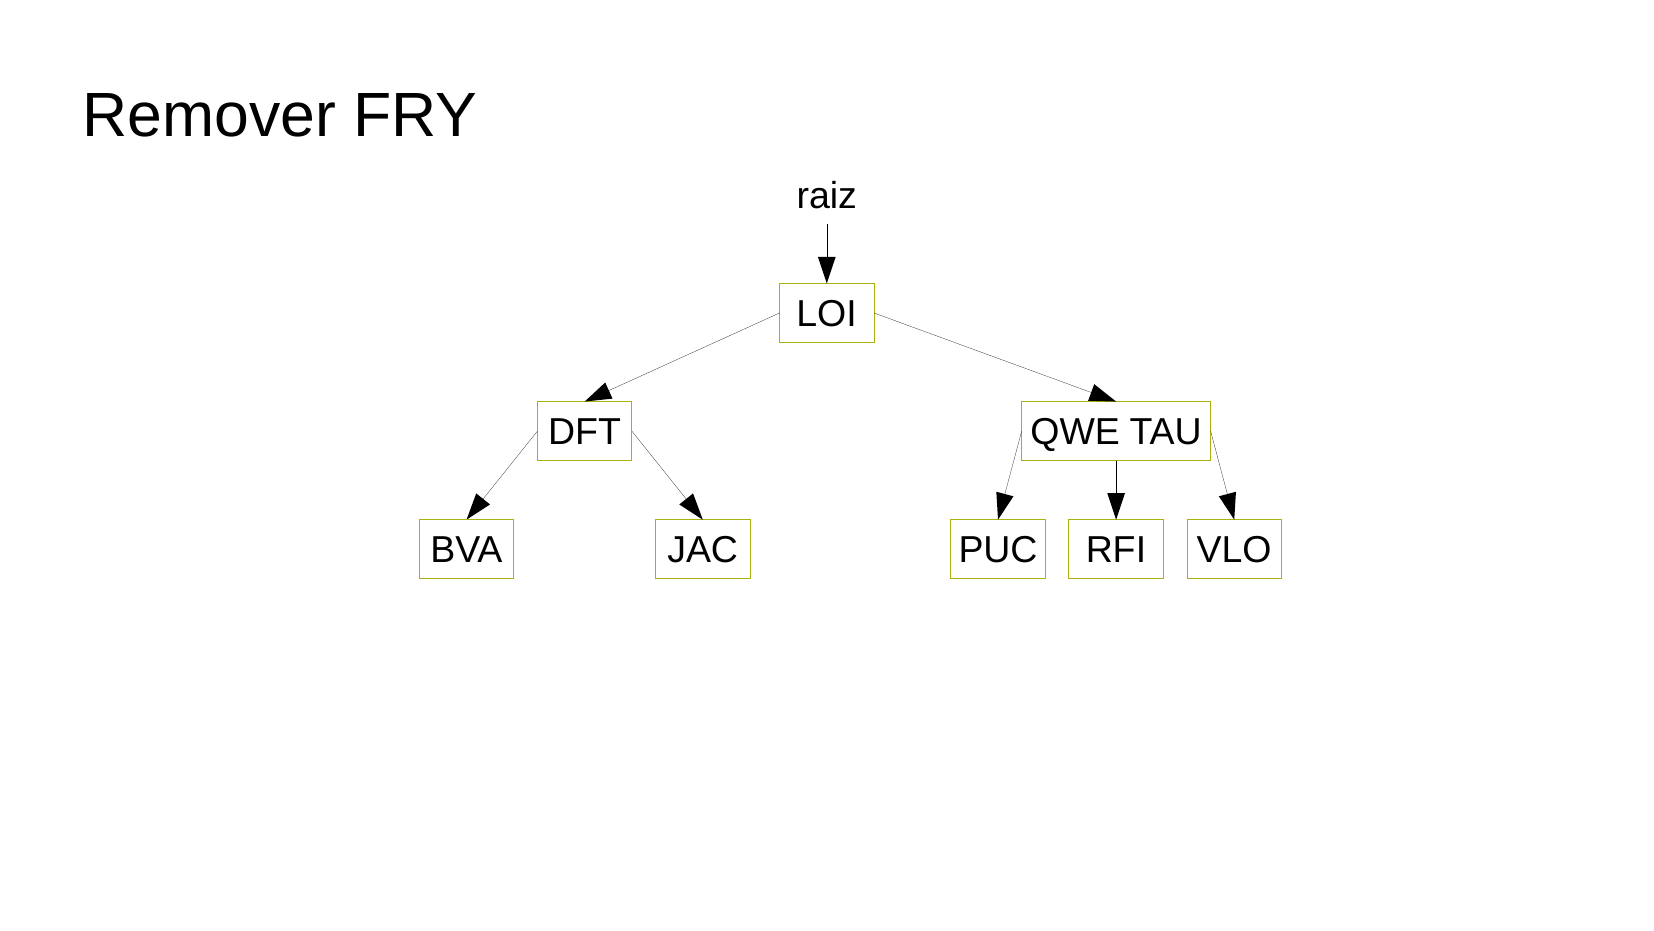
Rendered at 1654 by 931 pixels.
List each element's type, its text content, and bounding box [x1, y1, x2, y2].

text_box BVA [419, 519, 514, 579]
text_box DFT [537, 401, 632, 461]
text_box PUC [950, 519, 1046, 579]
text_box raiz [781, 167, 872, 225]
text_box RFI [1068, 519, 1164, 579]
title Remover FRY [82, 37, 1571, 193]
text_box VLO [1187, 519, 1282, 579]
text_box QWE TAU [1021, 401, 1211, 461]
text_box JAC [655, 519, 751, 579]
text_box LOI [779, 283, 875, 343]
